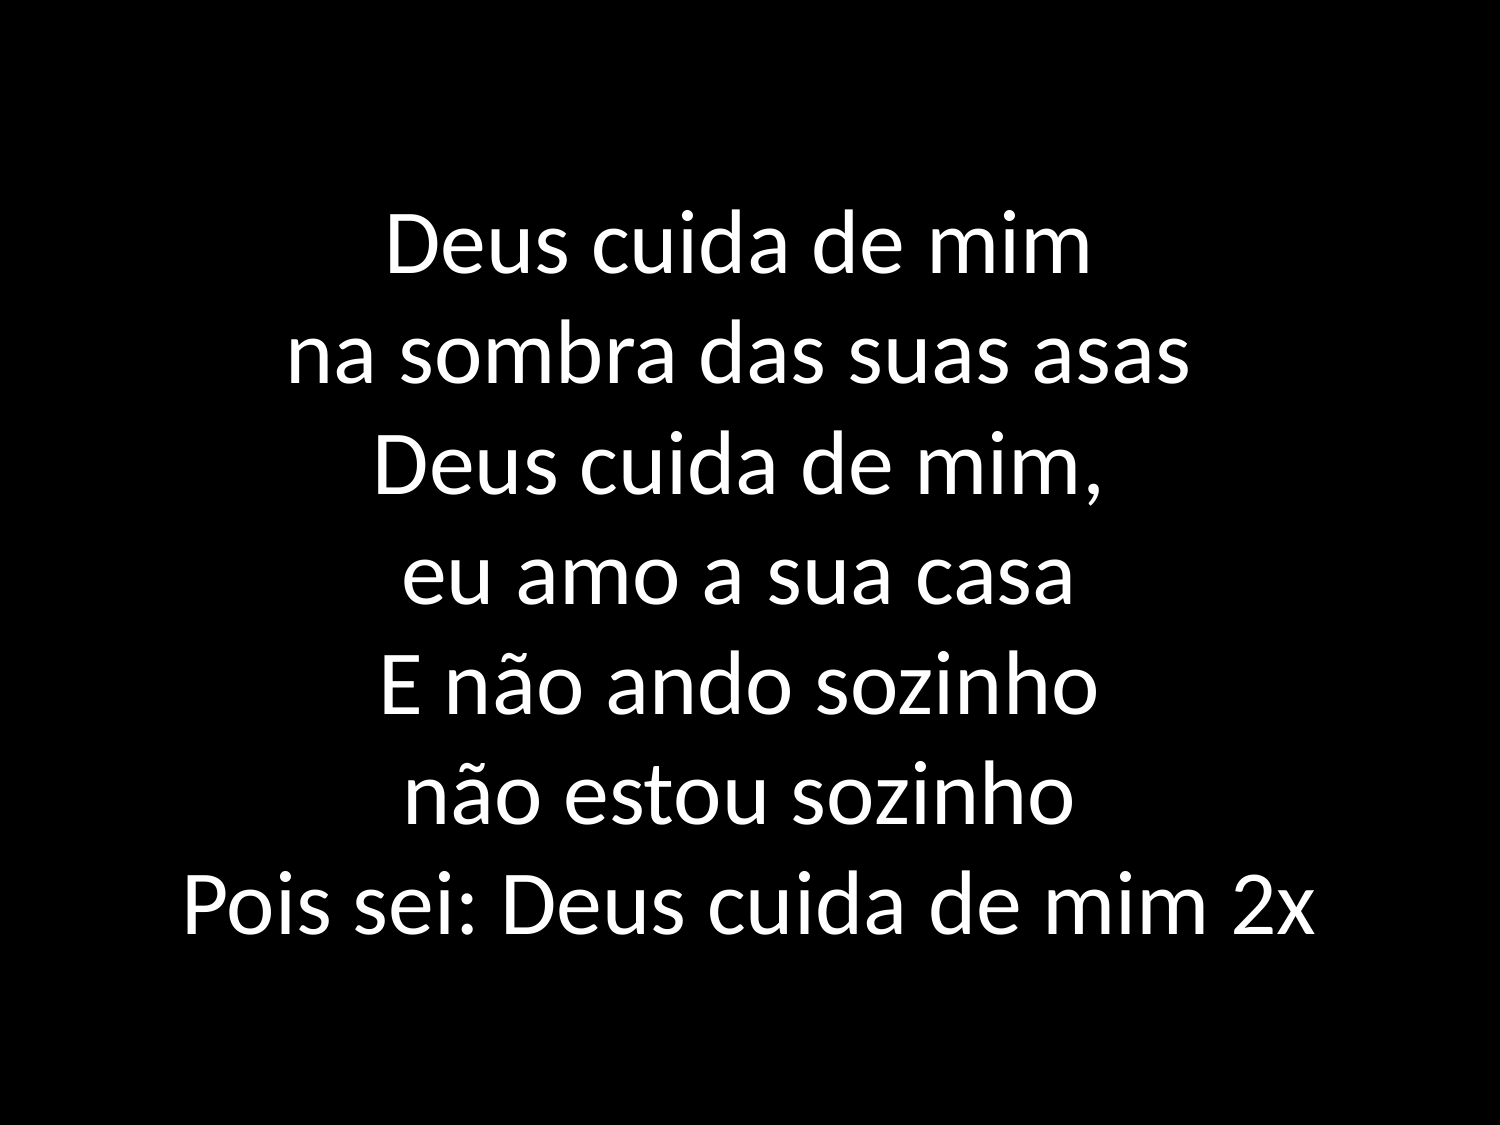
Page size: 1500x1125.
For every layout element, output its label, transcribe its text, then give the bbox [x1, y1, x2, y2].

title Deus cuida de mim na sombra das suas asas Deus cuida de mim, eu amo a sua casa E não ando sozinho não estou sozinho Pois sei: Deus cuida de mim 2x [75, 45, 1425, 1090]
